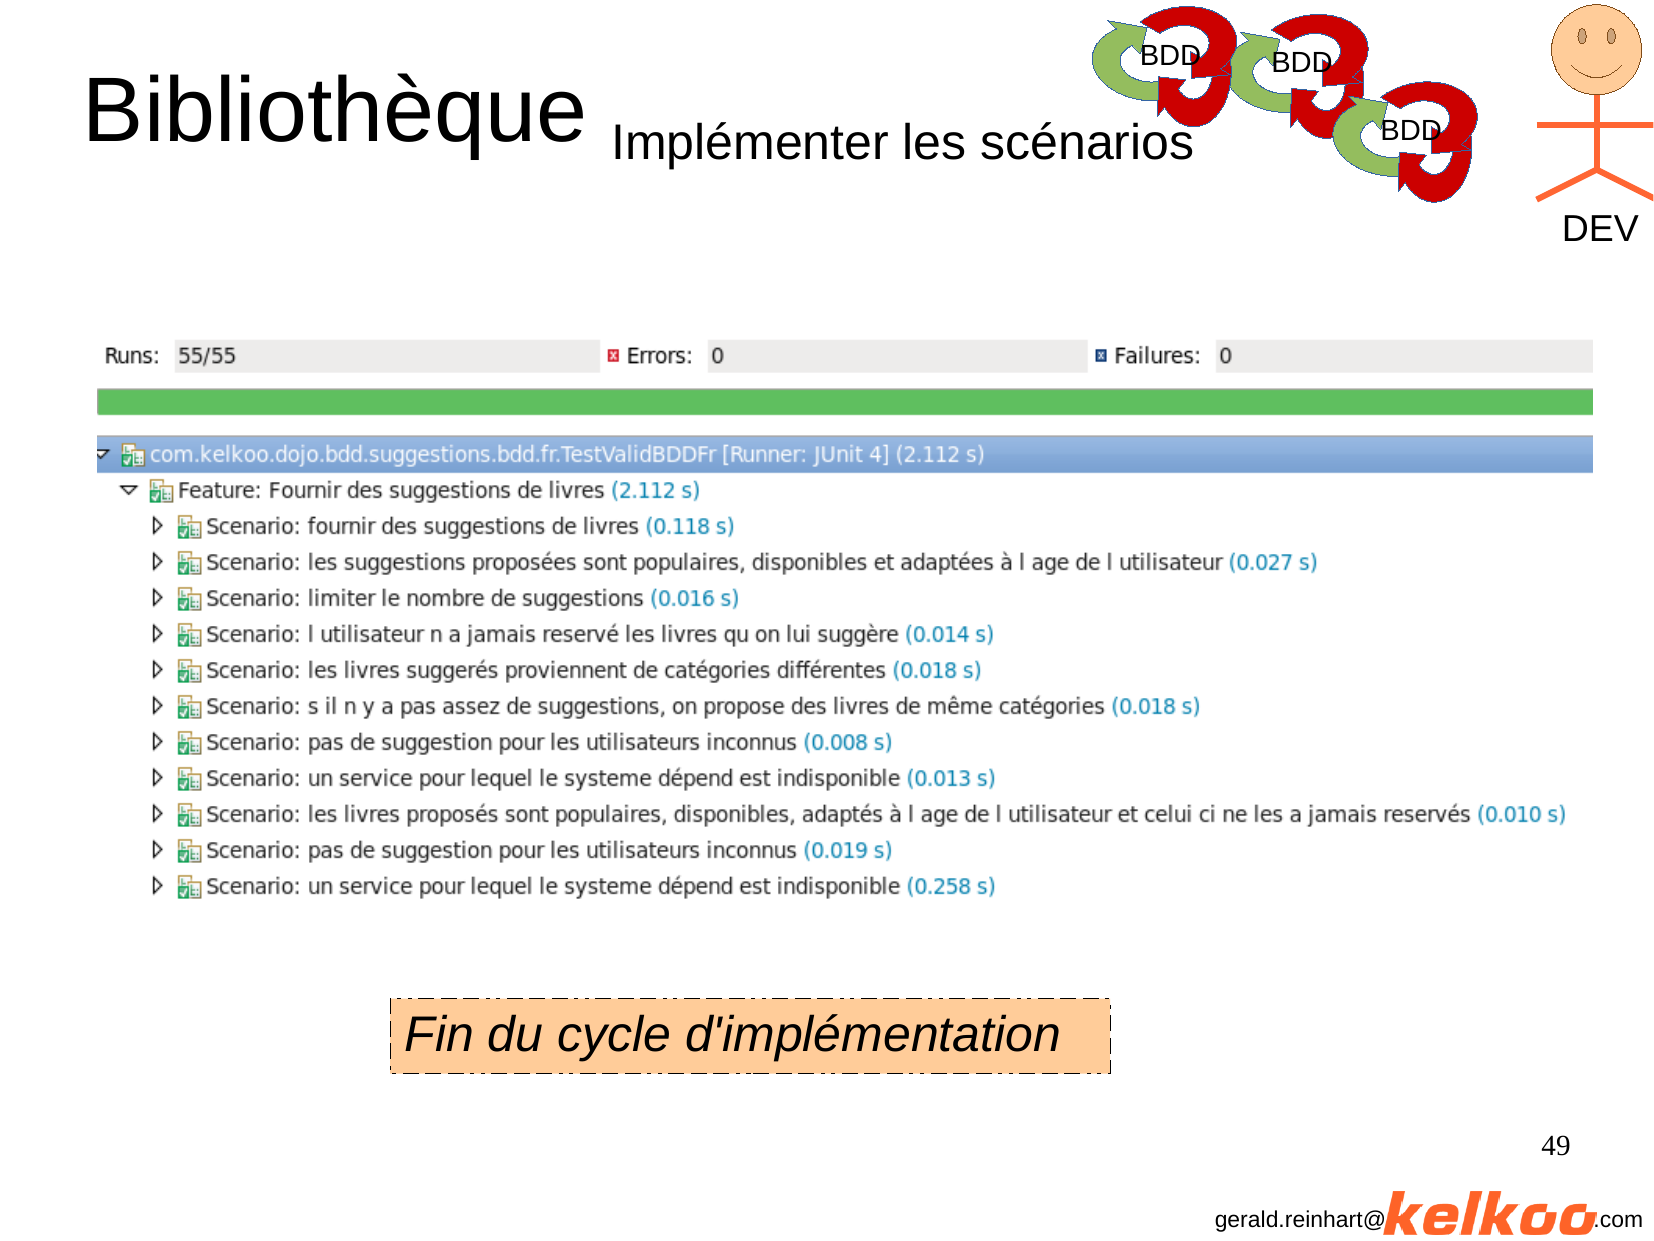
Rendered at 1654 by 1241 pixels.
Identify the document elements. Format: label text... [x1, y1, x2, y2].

picture [1383, 1191, 1597, 1199]
text_box BDD [1110, 31, 1231, 79]
title Bibliothèque [82, 5, 1571, 213]
text_box DEV [1536, 199, 1654, 257]
text_box Implémenter les scénarios [596, 106, 1210, 178]
text_box gerald.reinhart@ .com [1193, 1199, 1654, 1241]
text_box [1240, 32, 1279, 39]
text_box Fin du cycle d'implémentation [390, 998, 1111, 1074]
text_box [1571, 4, 1642, 95]
text_box BDD [1351, 106, 1472, 155]
text_box [1092, 6, 1478, 203]
text_box BDD [1241, 39, 1362, 87]
picture [97, 337, 1593, 913]
